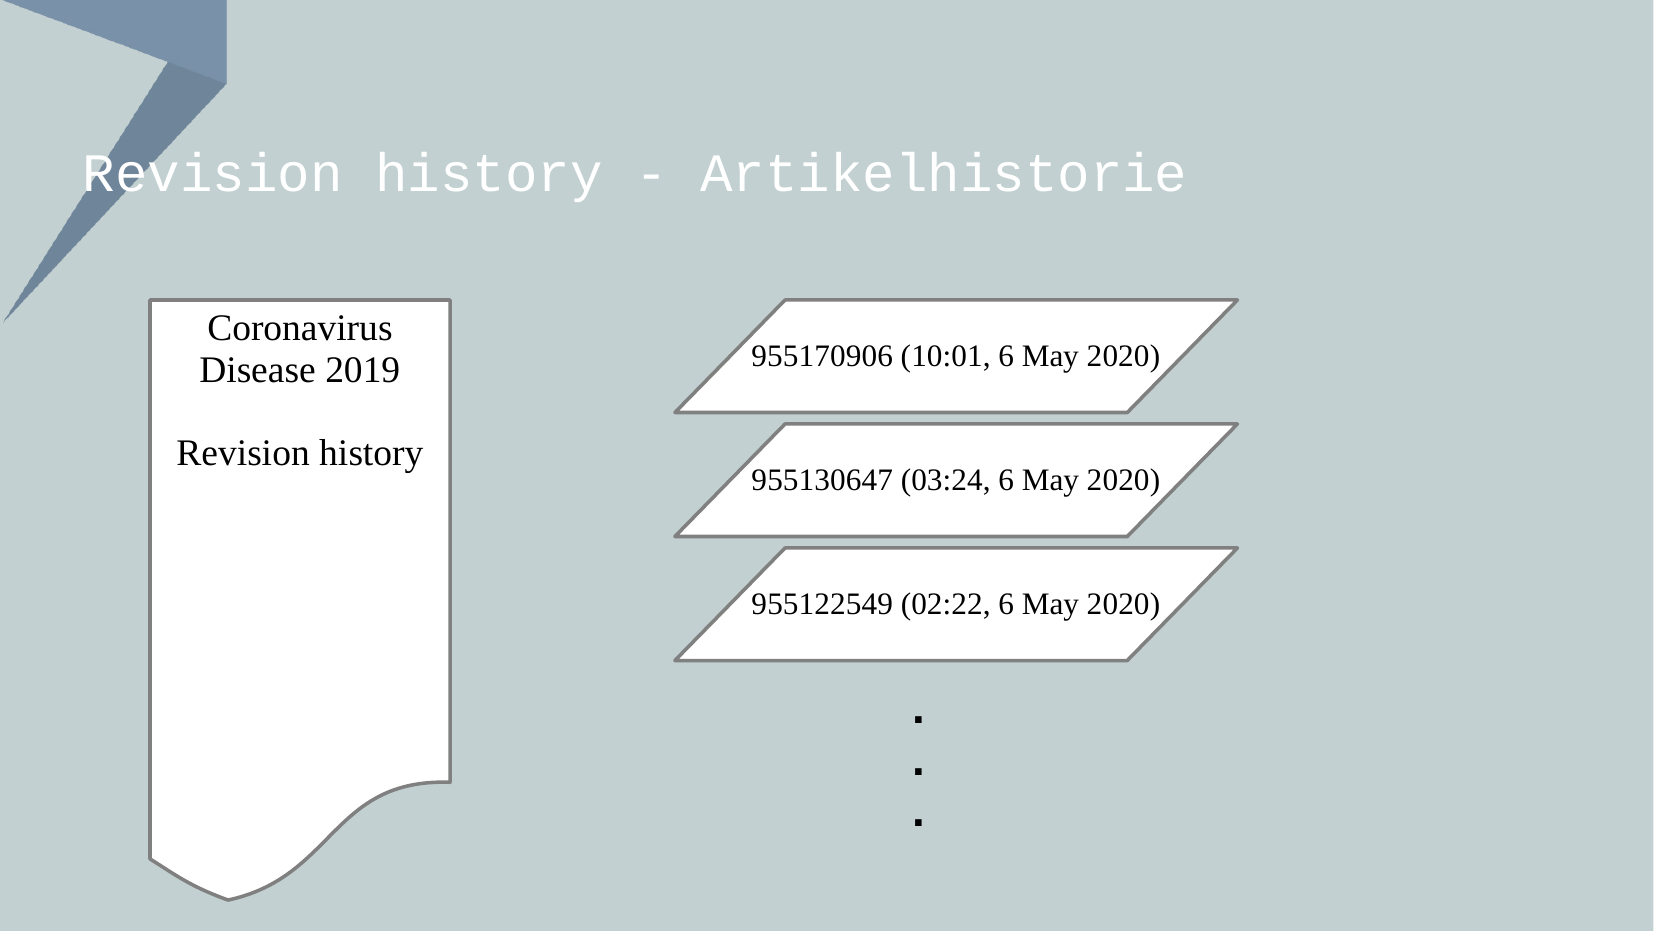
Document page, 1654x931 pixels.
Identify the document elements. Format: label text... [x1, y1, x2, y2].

text_box 955122549 (02:22, 6 May 2020‎) [674, 547, 1238, 661]
picture [0, 0, 1654, 931]
title Revision history - Artikelhistorie [82, 99, 1571, 255]
text_box . . . [897, 675, 940, 886]
text_box 955170906 (10:01, 6 May 2020‎) [674, 299, 1238, 413]
text_box 955130647 (03:24, 6 May 2020) [674, 423, 1238, 537]
text_box Coronavirus Disease 2019 Revision history [150, 300, 451, 901]
